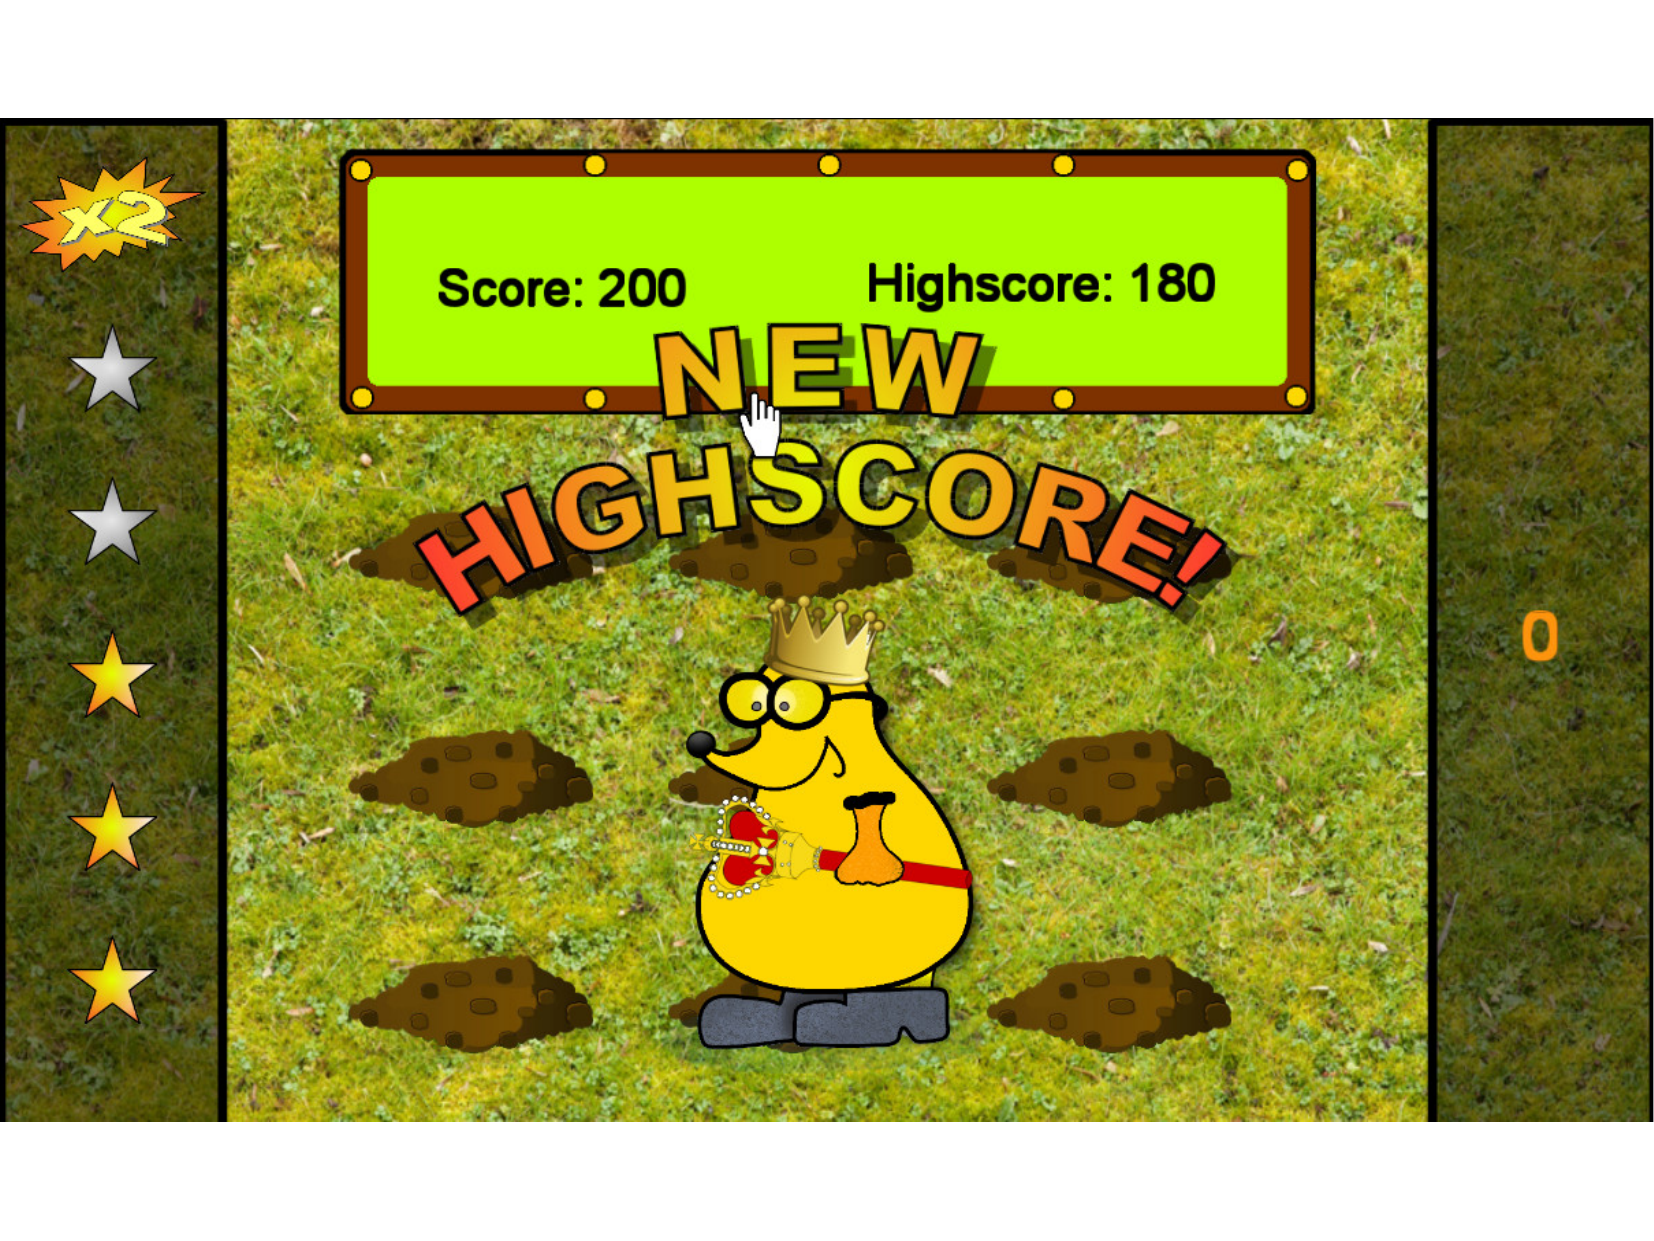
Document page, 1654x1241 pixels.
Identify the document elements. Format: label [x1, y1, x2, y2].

picture [0, 118, 1654, 1123]
